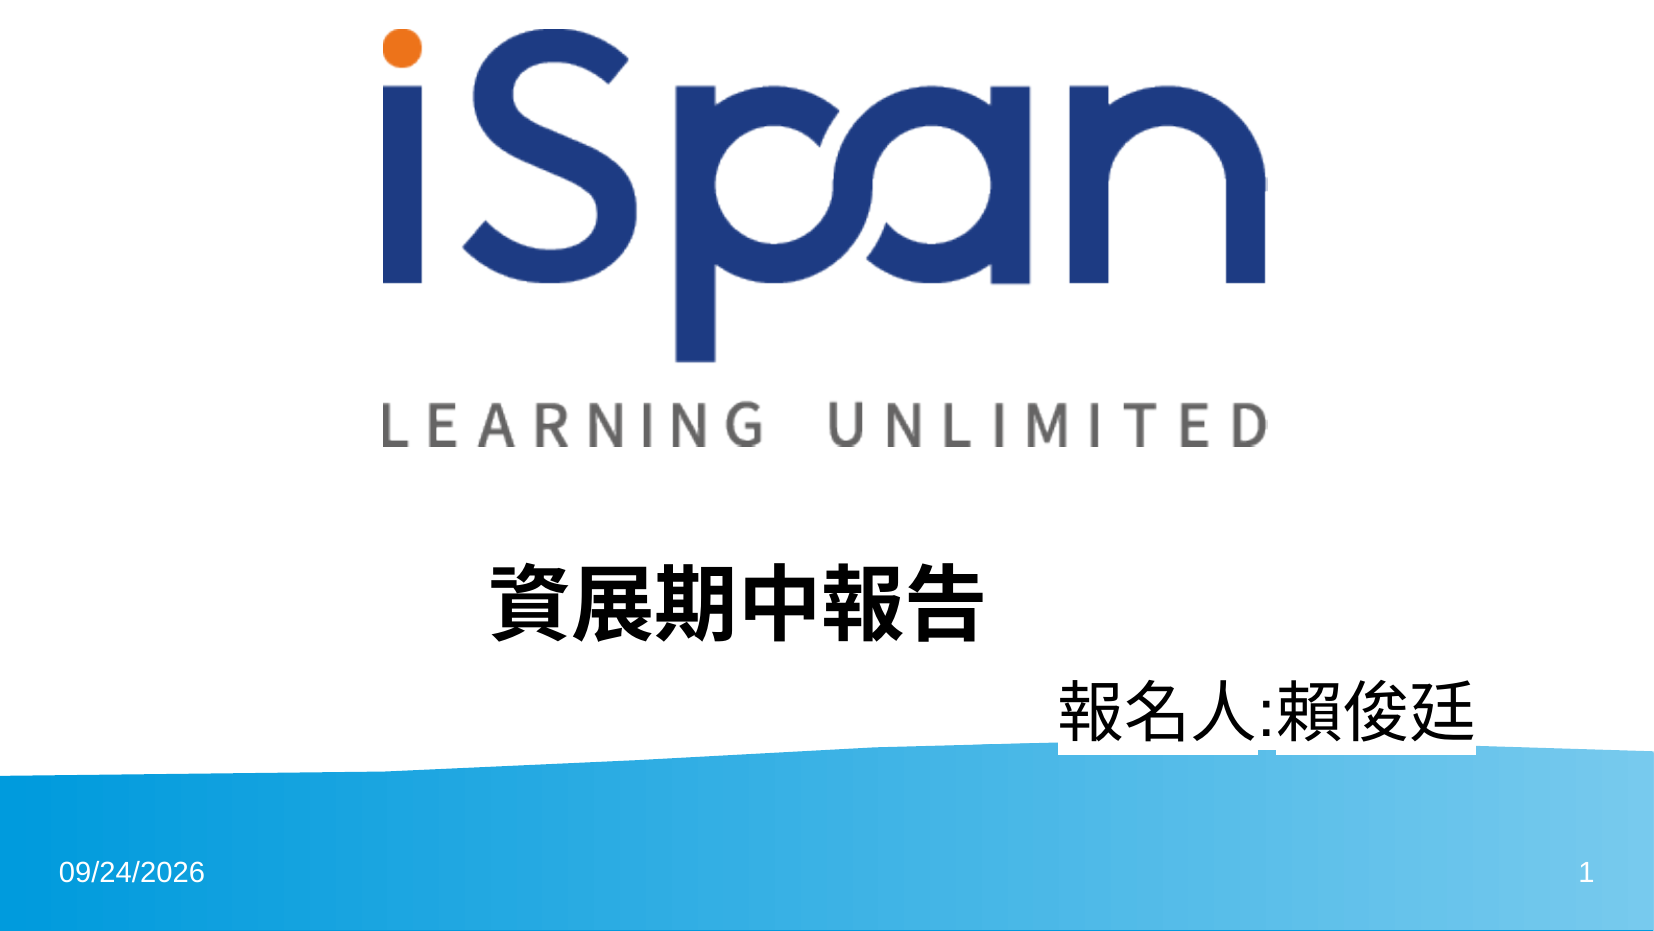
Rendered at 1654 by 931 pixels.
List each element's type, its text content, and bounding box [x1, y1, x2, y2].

picture [383, 29, 1268, 236]
subtitle 資展期中報告 報名人:賴俊廷 [0, 236, 1477, 931]
